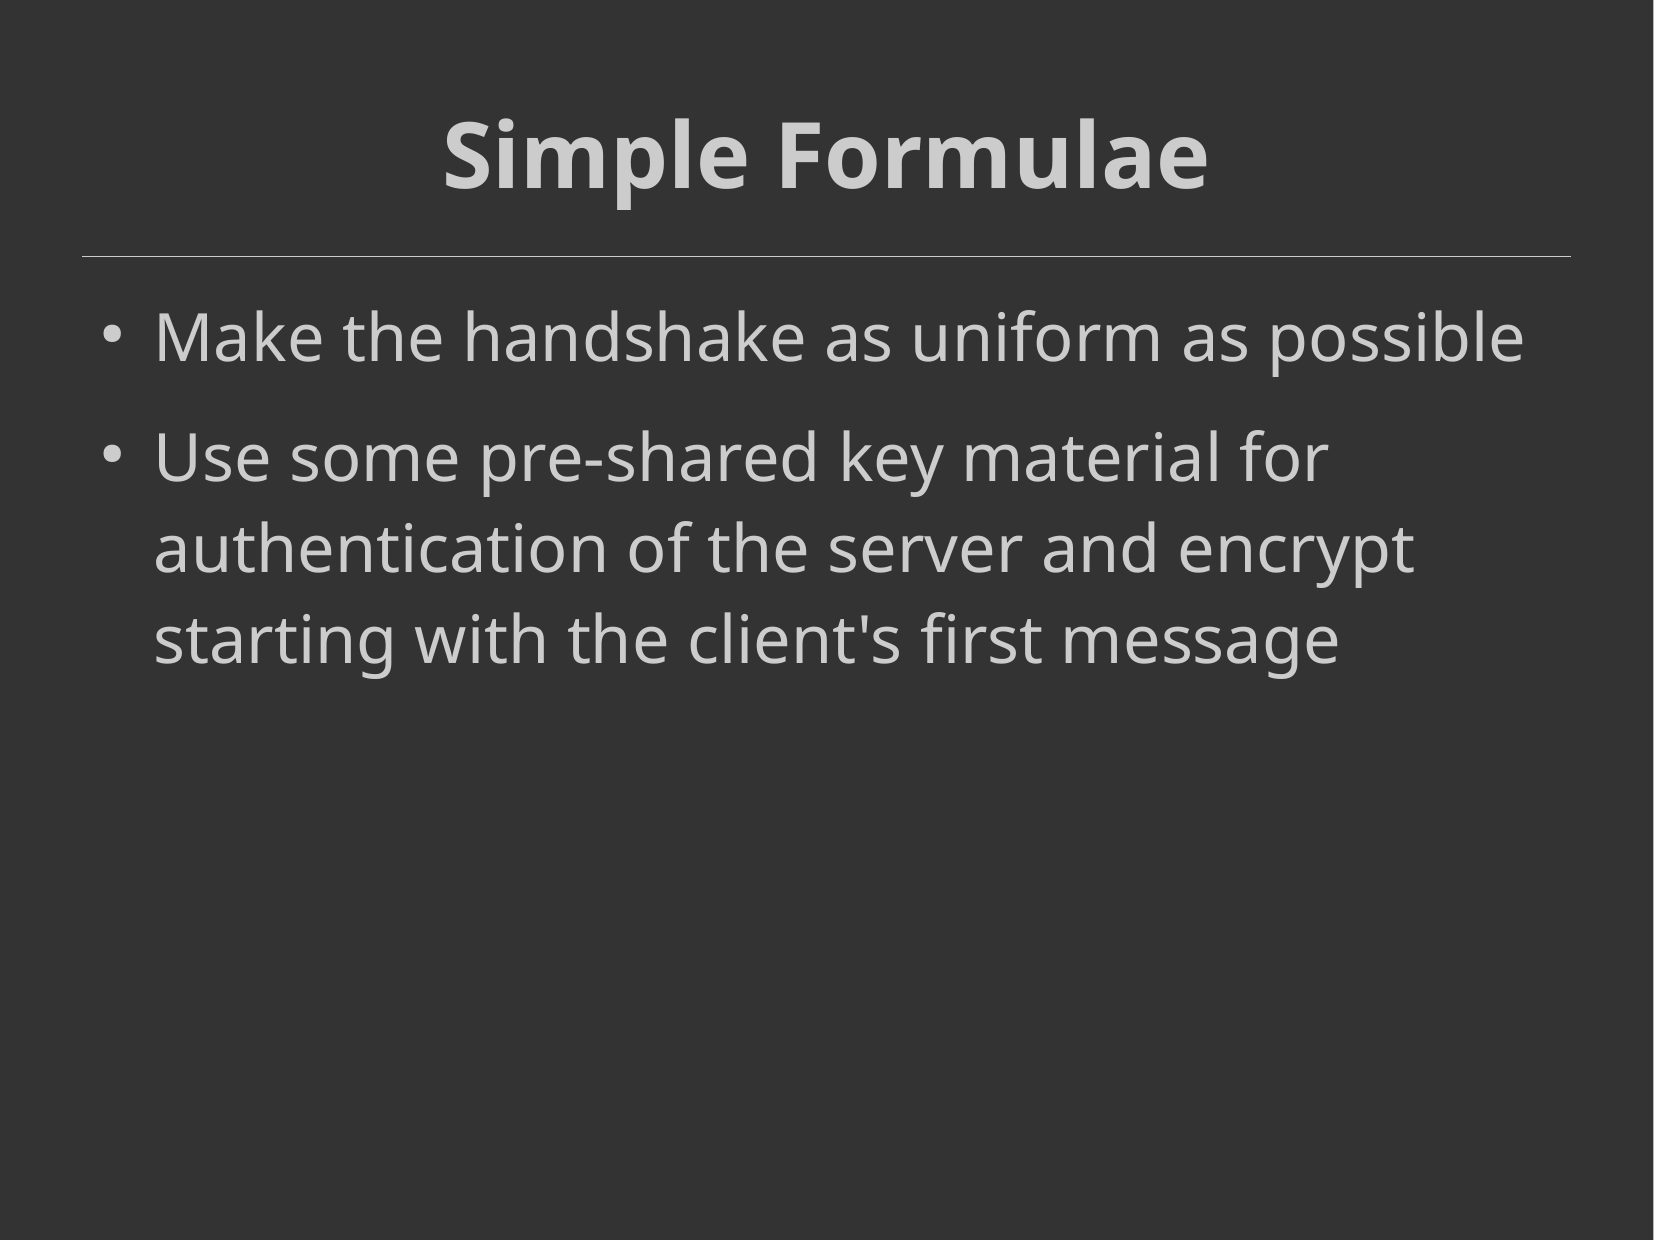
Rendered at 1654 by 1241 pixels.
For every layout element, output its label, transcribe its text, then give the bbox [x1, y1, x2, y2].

title Simple Formulae [82, 49, 1571, 257]
list Make the handshake as uniform as possible Use some pre-shared key material for authentication of the server and encrypt starting with the client's first message [82, 290, 1571, 1010]
